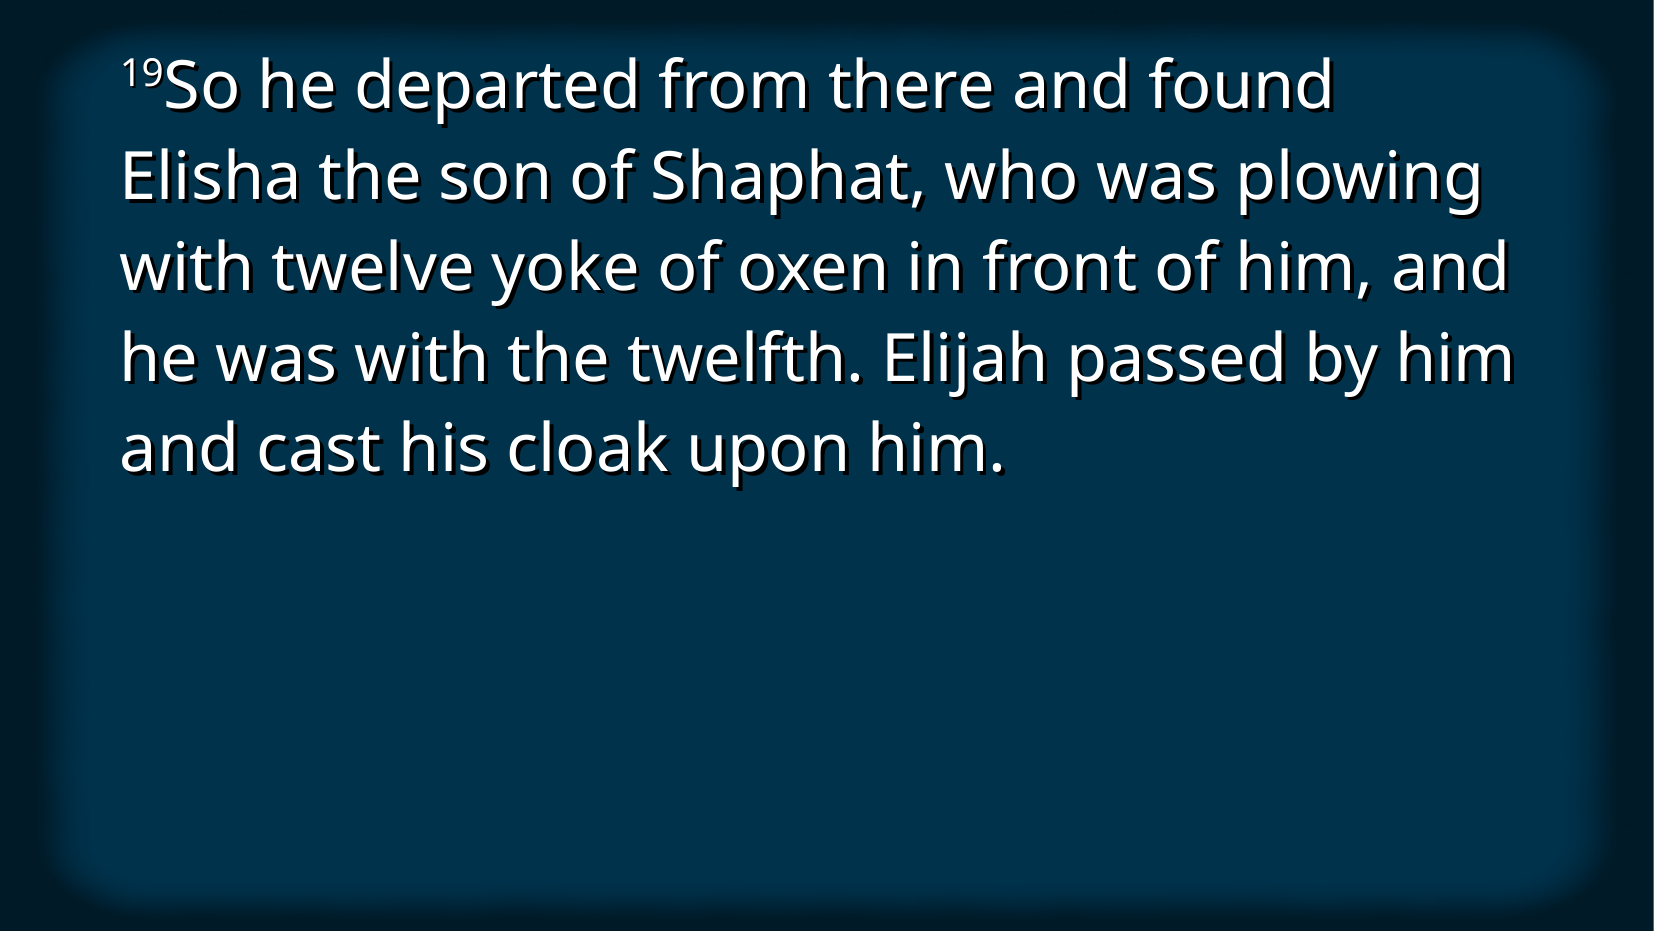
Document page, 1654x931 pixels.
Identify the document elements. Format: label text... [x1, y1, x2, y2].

text_box 19So he departed from there and found Elisha the son of Shaphat, who was plowing with twelve yoke of oxen in front of him, and he was with the twelfth. Elijah passed by him and cast his cloak upon him. [105, 30, 1546, 489]
picture [0, 0, 1654, 931]
